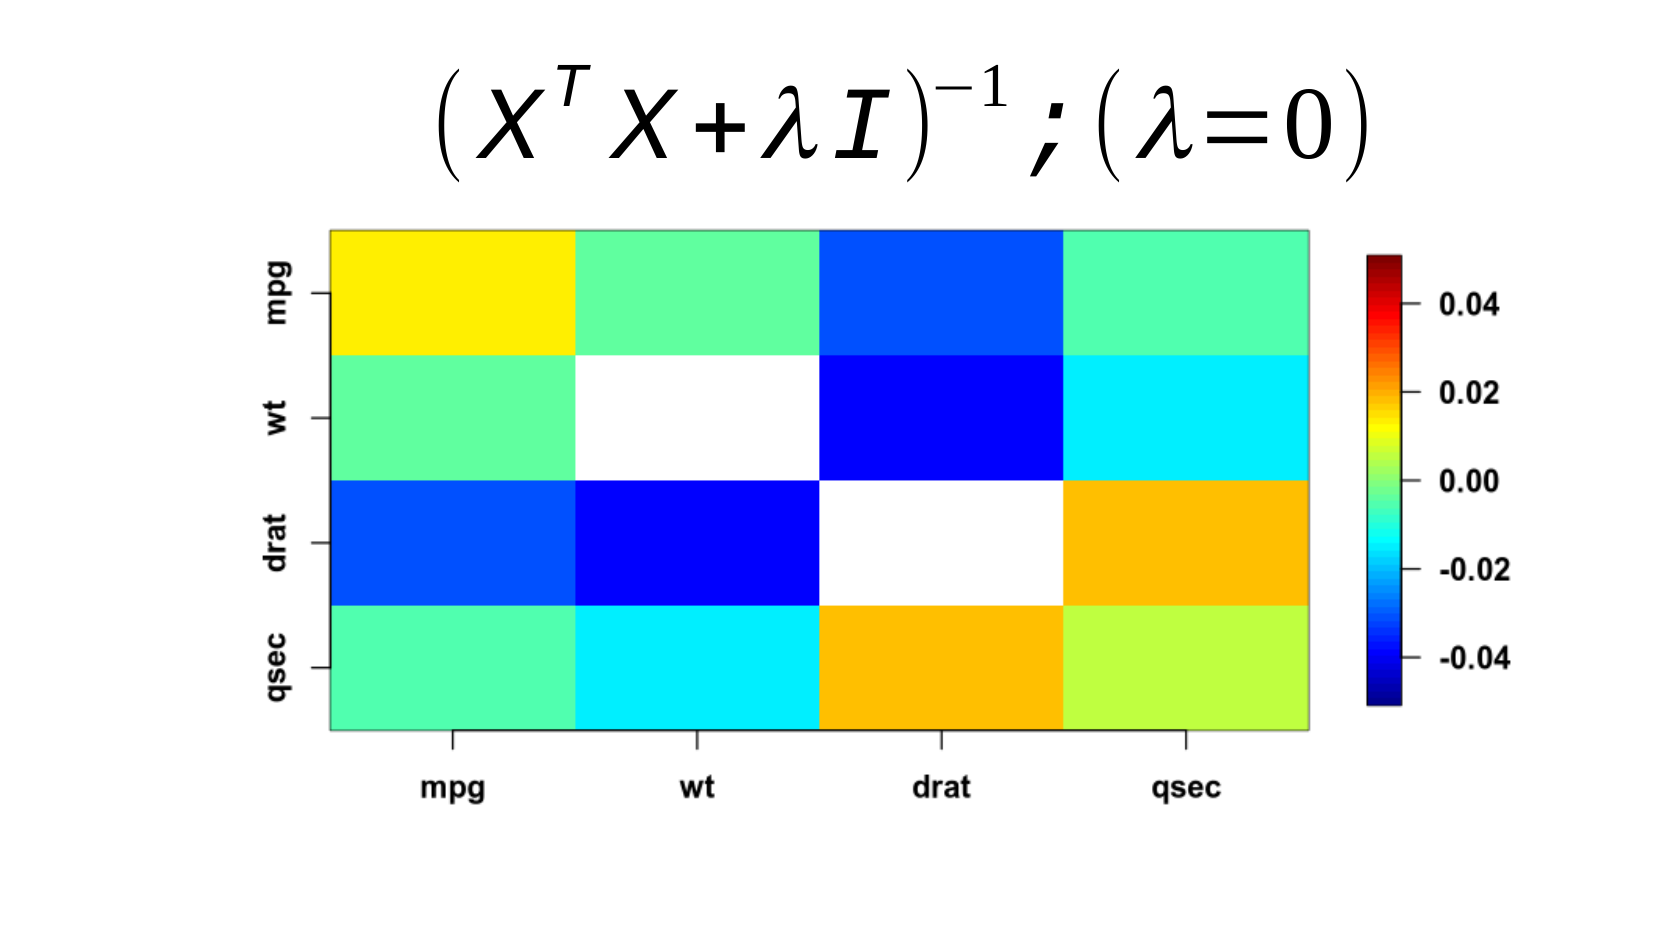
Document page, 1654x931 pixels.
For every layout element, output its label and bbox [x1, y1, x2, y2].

picture [177, 188, 1545, 922]
chart [424, 50, 1382, 189]
